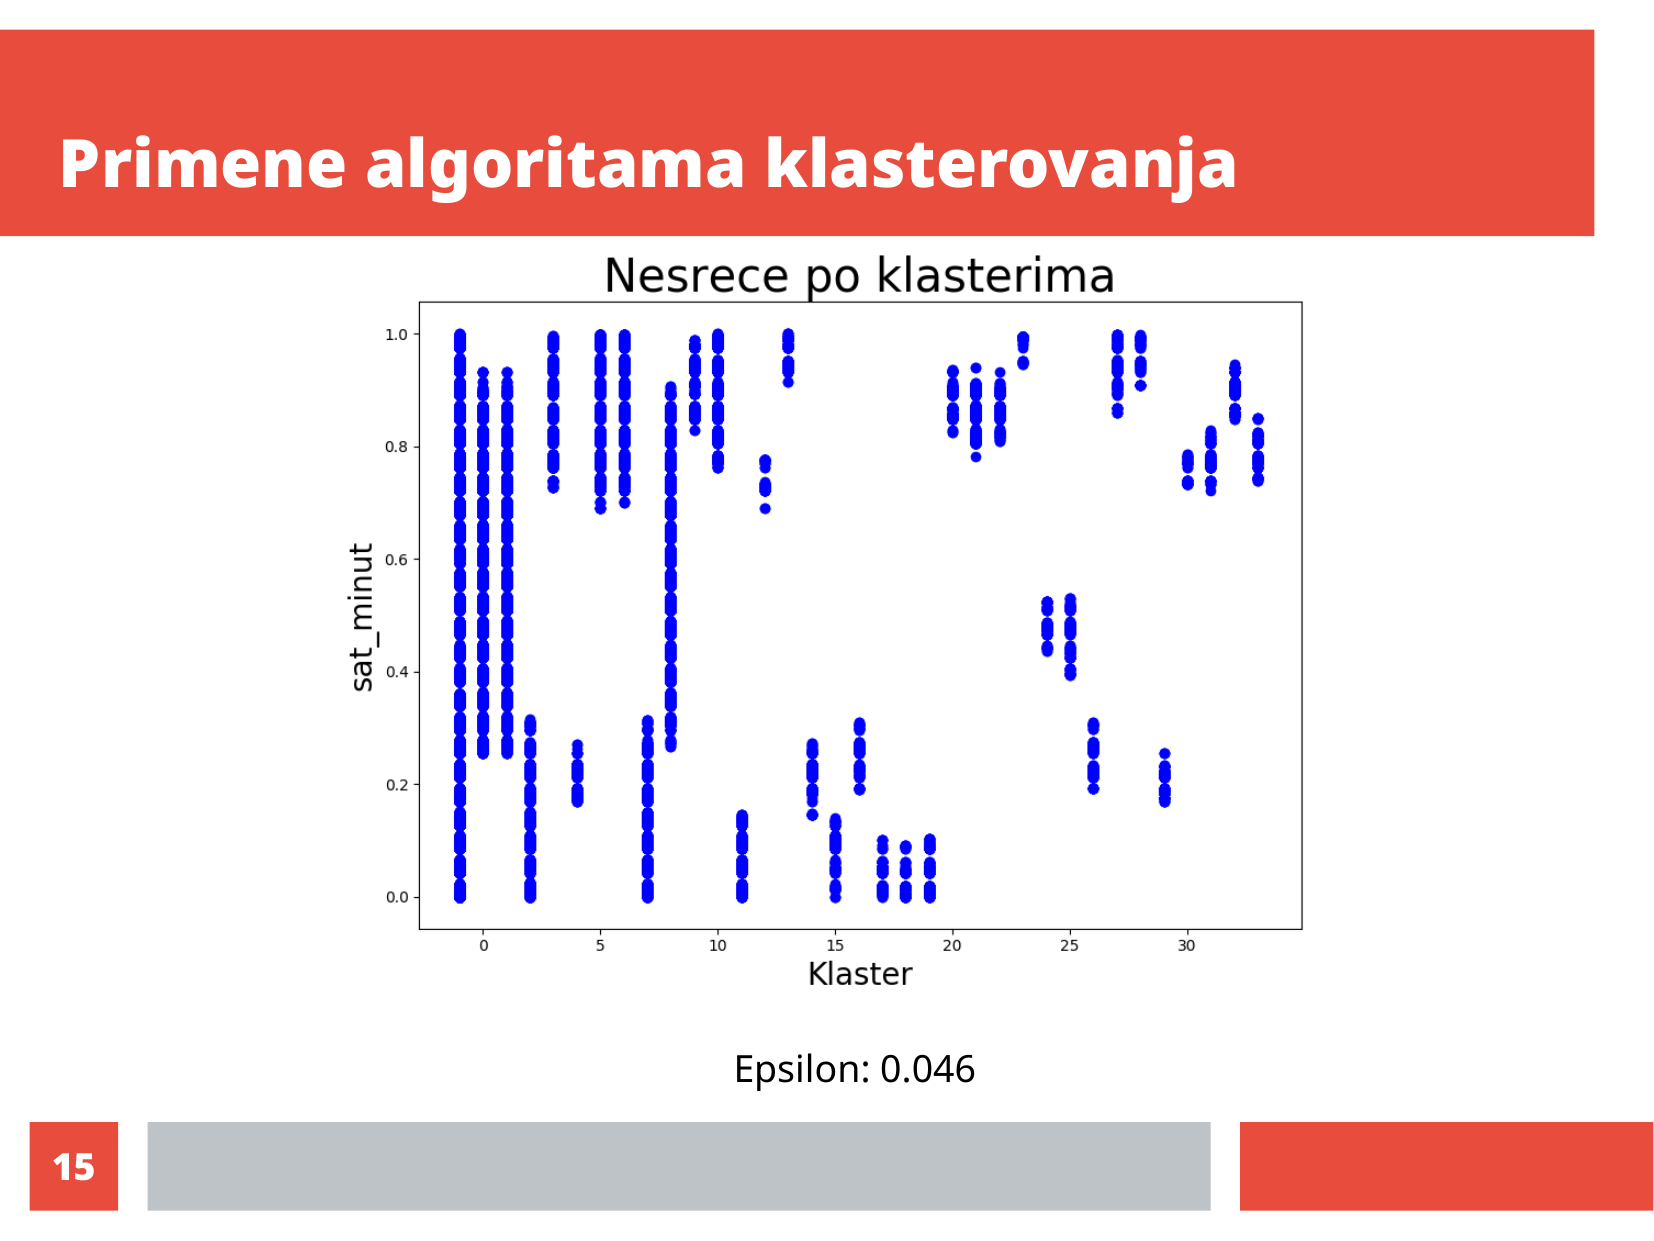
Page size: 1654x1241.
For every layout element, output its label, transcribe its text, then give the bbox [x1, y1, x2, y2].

text_box Epsilon: 0.046 [480, 1035, 1231, 1094]
title Primene algoritama klasterovanja [59, 59, 1595, 207]
picture [330, 239, 1318, 1008]
